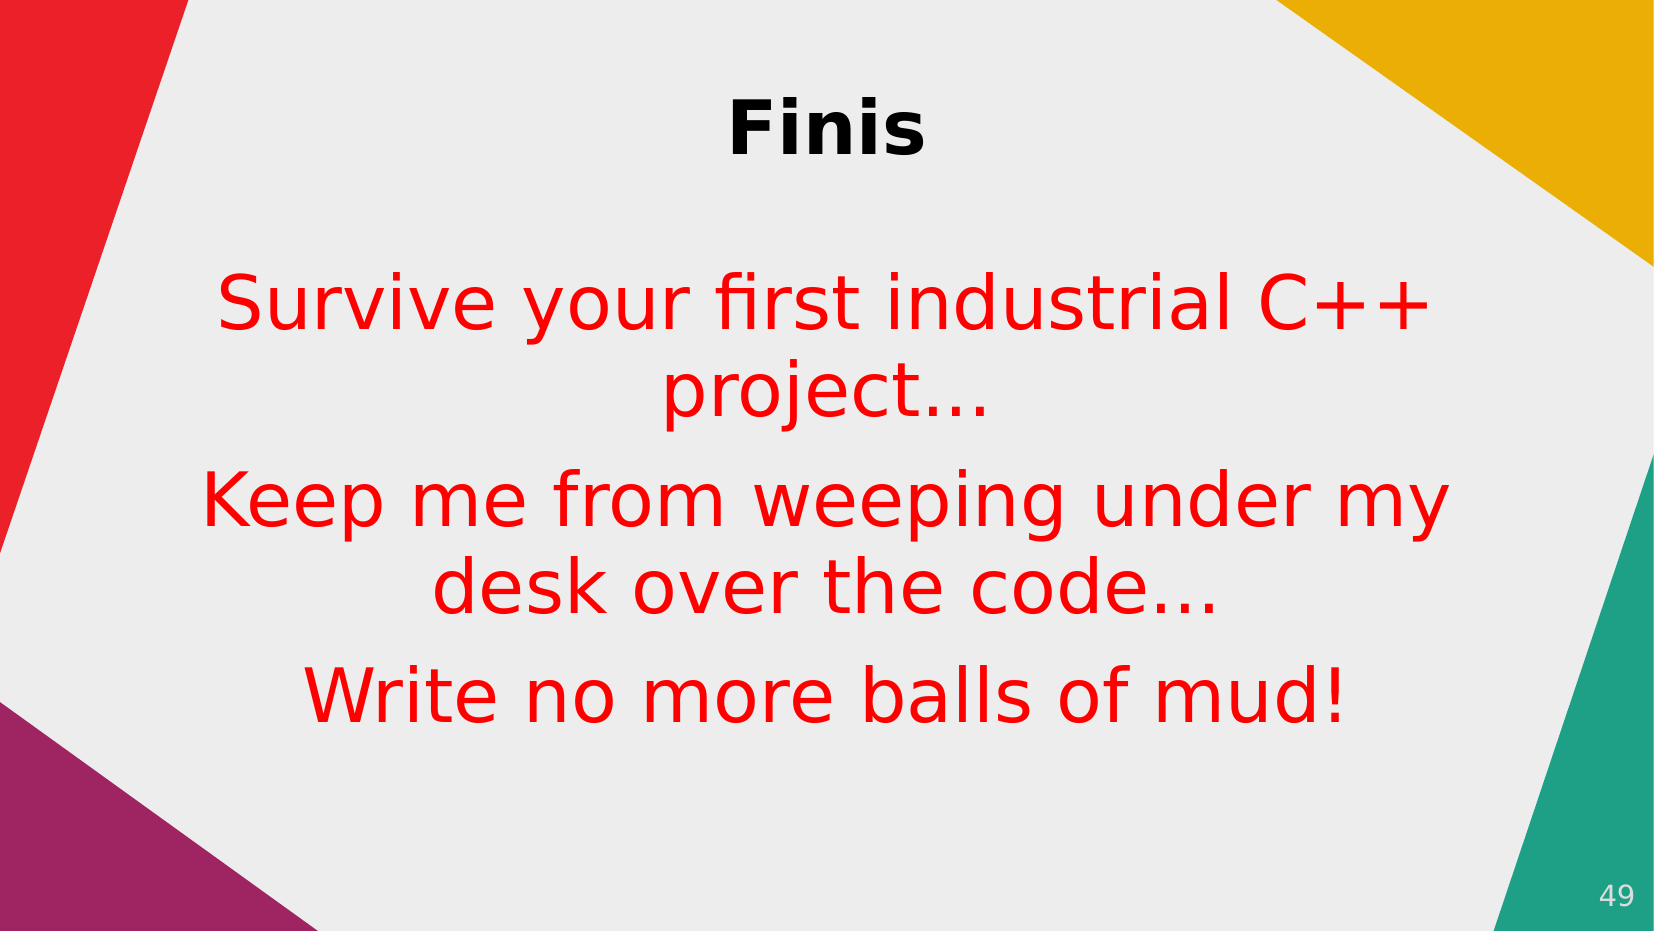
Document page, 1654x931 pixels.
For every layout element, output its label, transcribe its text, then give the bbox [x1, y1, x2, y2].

title Finis [114, 54, 1539, 203]
list Survive your first industrial C++ project... Keep me from weeping under my desk over the code... Write no more balls of mud! [114, 226, 1539, 775]
